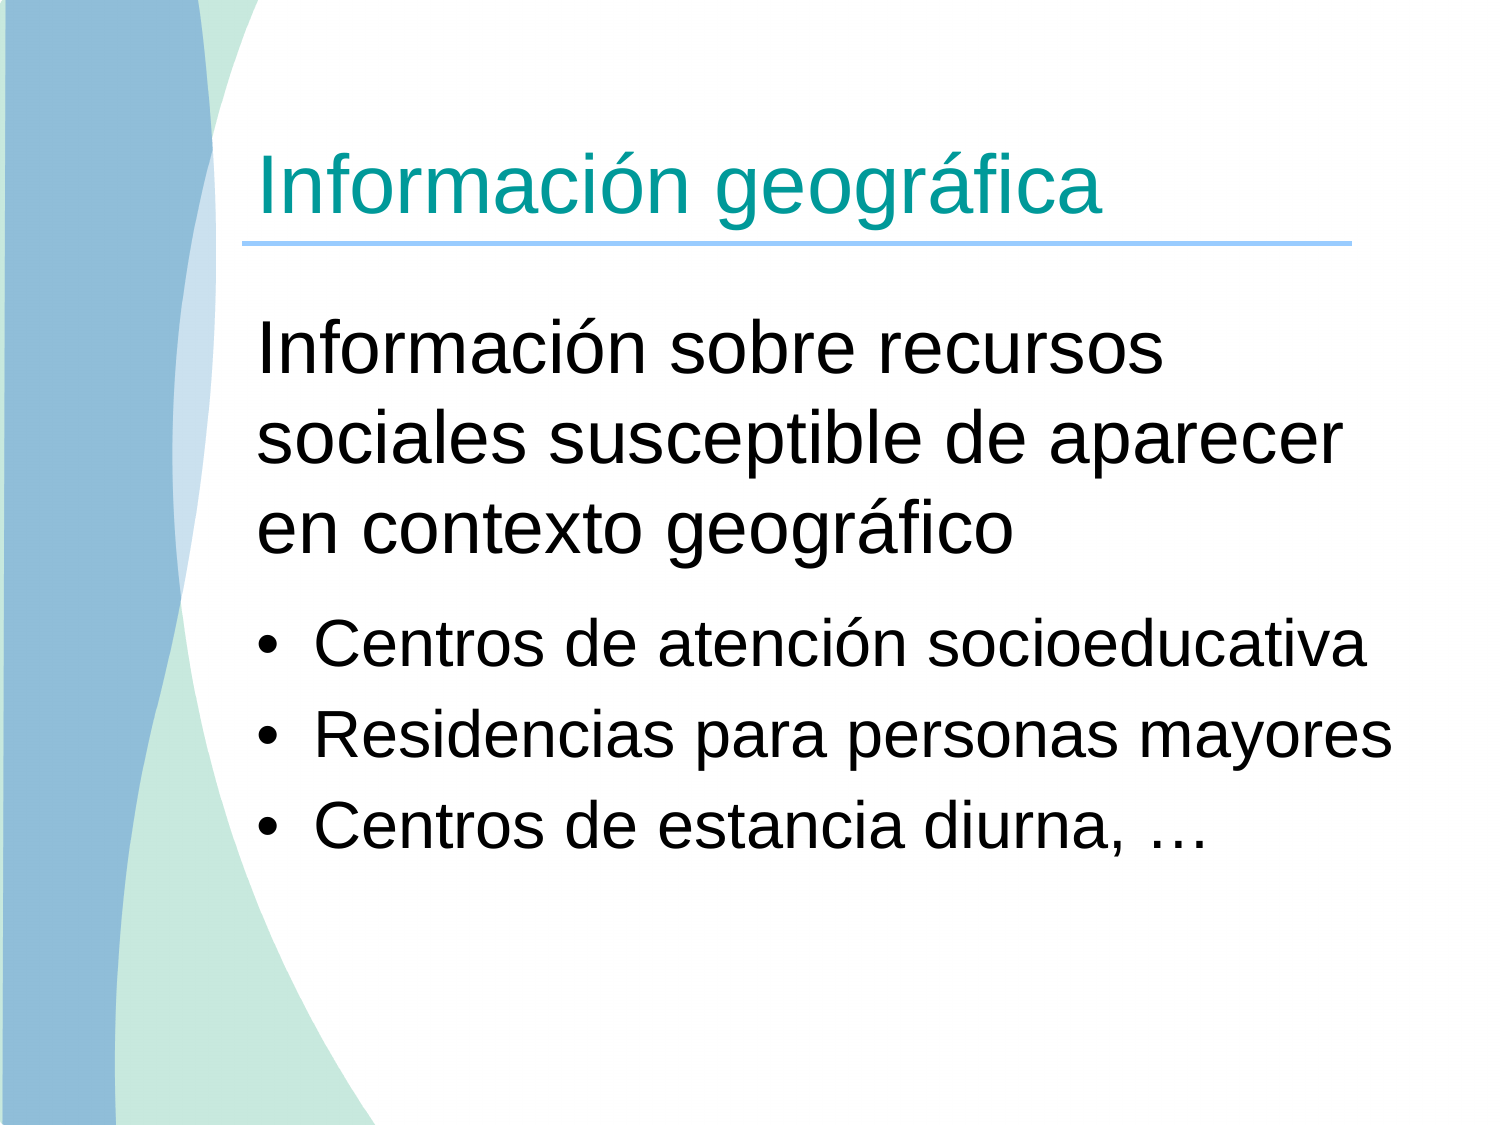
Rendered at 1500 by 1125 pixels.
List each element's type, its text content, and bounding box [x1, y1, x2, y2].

picture [0, 0, 1500, 1125]
text_box Información sobre recursos sociales susceptible de aparecer en contexto geográfico [242, 290, 1424, 577]
list Centros de atención socioeducativa Residencias para personas mayores Centros de estancia diurna, … [242, 597, 1414, 946]
title Información geográfica [242, 125, 1140, 245]
